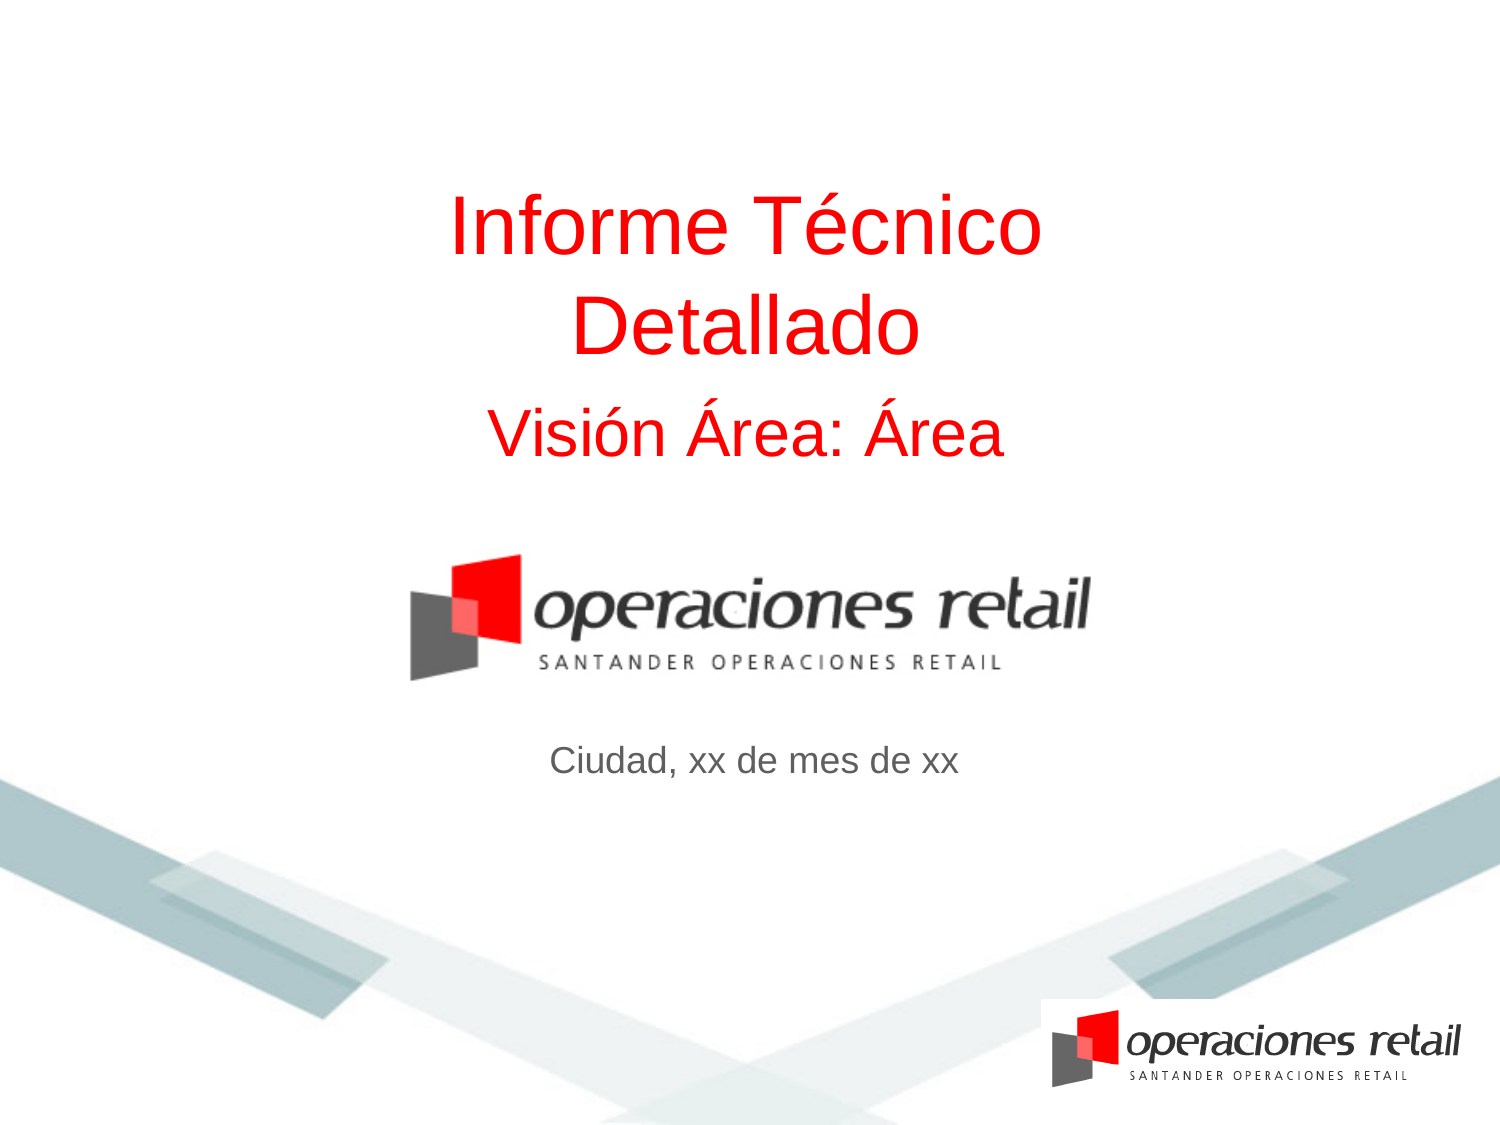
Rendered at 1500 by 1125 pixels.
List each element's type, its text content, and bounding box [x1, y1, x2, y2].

text_box Ciudad, xx de mes de xx [345, 721, 1164, 789]
text_box Informe Técnico Detallado Visión Área: Área [301, 156, 1192, 478]
picture [0, 0, 1500, 1125]
